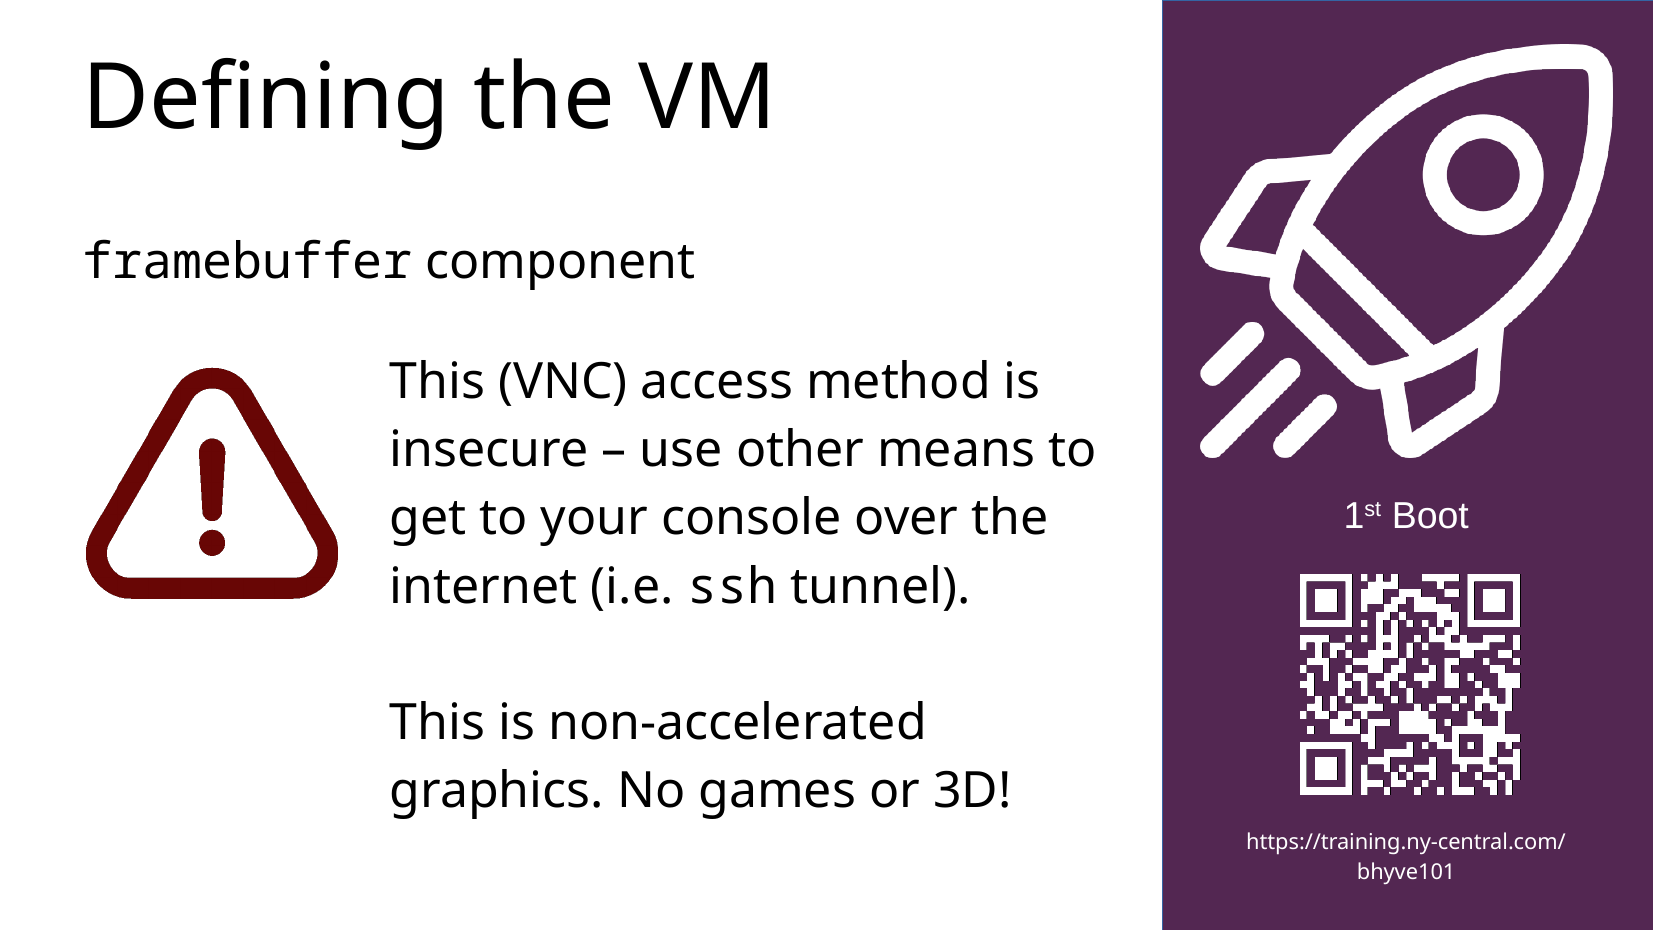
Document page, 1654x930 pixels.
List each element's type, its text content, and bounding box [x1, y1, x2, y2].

picture [1268, 638, 1550, 826]
text_box https://training.ny-central.com/bhyve101 [1200, 819, 1613, 930]
text_box [1162, 0, 1653, 930]
subtitle framebuffer component [82, 224, 1126, 338]
title Defining the VM [82, 37, 1571, 150]
picture [1200, 44, 1613, 458]
text_box 1st Boot [1237, 487, 1576, 638]
text_box This (VNC) access method is insecure – use other means to get to your console over the internet (i.e. ssh tunnel). This is non-accelerated graphics. No games or 3D! [375, 337, 1126, 901]
picture [86, 357, 338, 609]
